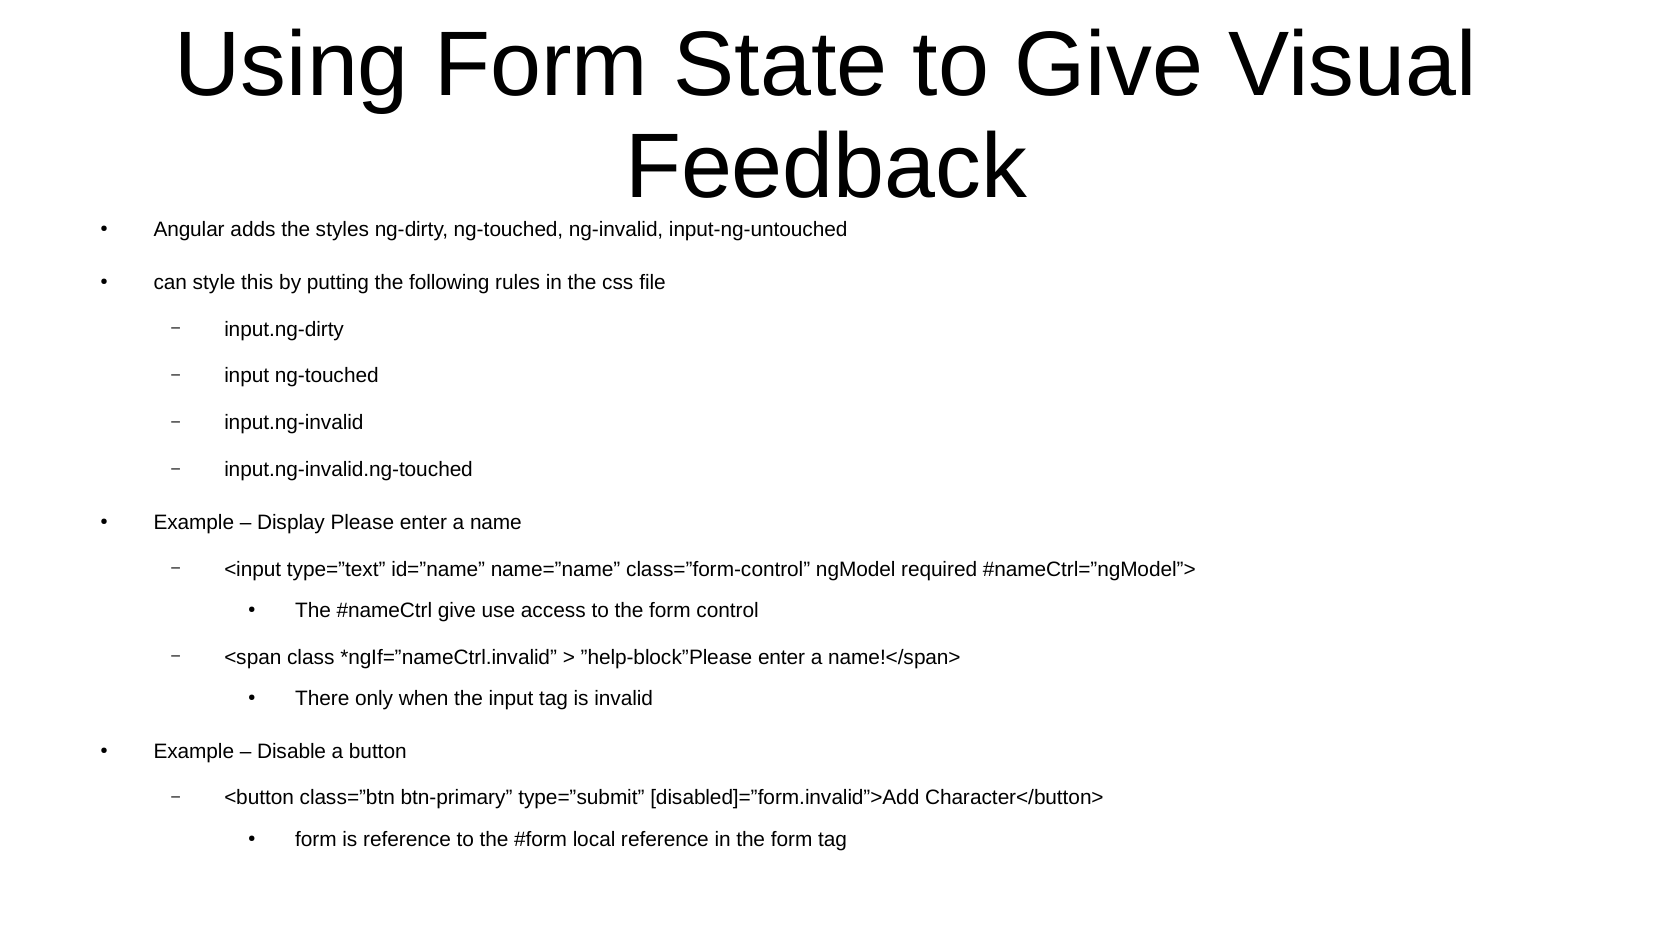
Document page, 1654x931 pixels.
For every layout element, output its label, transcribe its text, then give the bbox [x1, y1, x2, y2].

list Angular adds the styles ng-dirty, ng-touched, ng-invalid, input-ng-untouched can style this by putting the following rules in the css file input.ng-dirty input ng-touched input.ng-invalid input.ng-invalid.ng-touched Example – Display Please enter a name <input type=”text” id=”name” name=”name” class=”form-control” ngModel required #nameCtrl=”ngModel”> The #nameCtrl give use access to the form control <span class *ngIf=”nameCtrl.invalid” > ”help-block”Please enter a name!</span> There only when the input tag is invalid Example – Disable a button <button class=”btn btn-primary” type=”submit” [disabled]=”form.invalid”>Add Character</button> form is reference to the #form local reference in the form tag [82, 217, 1621, 916]
title Using Form State to Give Visual Feedback [82, 12, 1571, 217]
